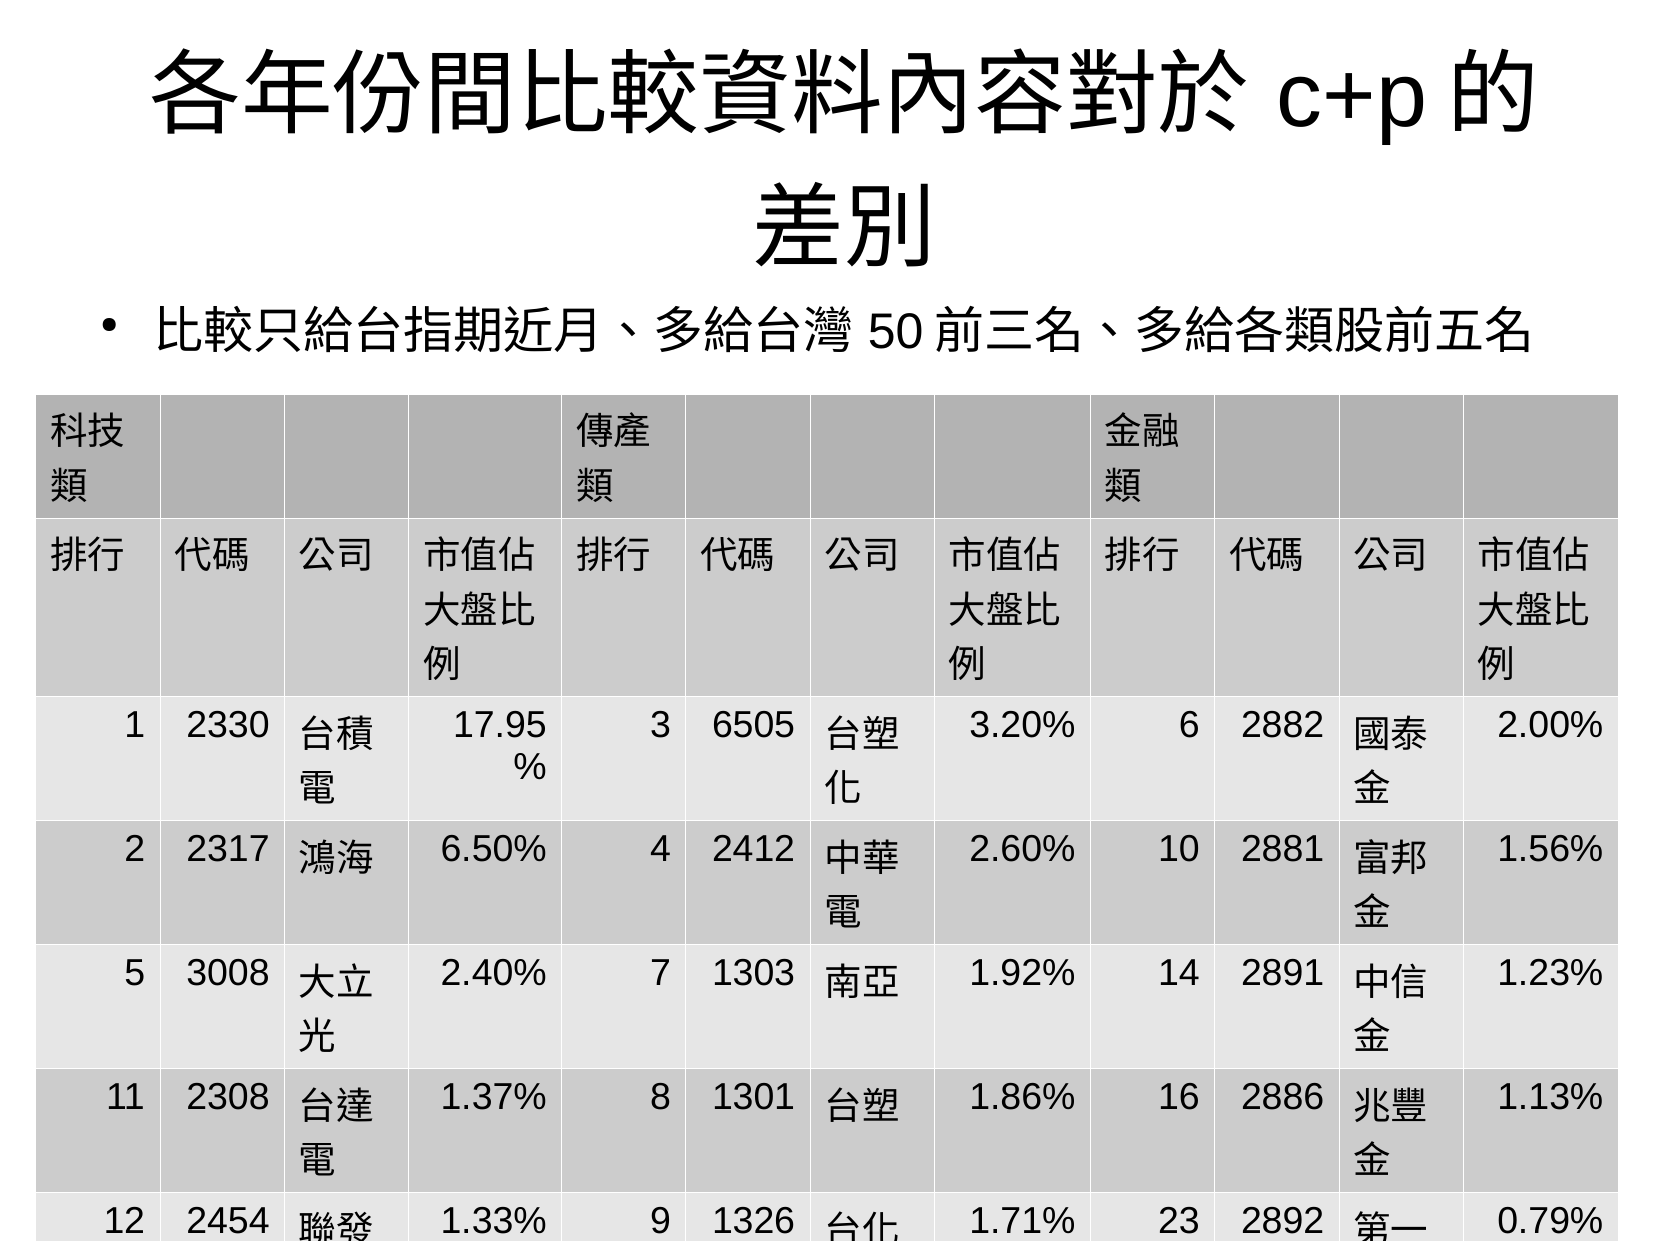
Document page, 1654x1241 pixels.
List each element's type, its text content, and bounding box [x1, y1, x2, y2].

table_header [409, 395, 561, 518]
table_cell 1 [36, 697, 160, 820]
table_cell 第一金 [1340, 1193, 1463, 1241]
table_cell 1.33% [409, 1193, 561, 1241]
table_cell 公司 [285, 519, 408, 696]
table_cell 台達電 [285, 1069, 408, 1192]
table_cell 台化 [834, 1233, 852, 1241]
table_cell 2454 [161, 1193, 284, 1241]
table_cell 2.60% [935, 821, 1090, 944]
table_cell 3.20% [935, 697, 1090, 820]
table_cell 1.23% [1464, 945, 1618, 1068]
table_cell 公司 [811, 519, 934, 696]
table_cell 1301 [686, 1069, 810, 1192]
table_header [285, 395, 408, 518]
table_cell 大立光 [285, 945, 408, 1068]
table_cell 0.79% [1464, 1193, 1618, 1241]
table_cell 6.50% [409, 821, 561, 944]
table_header [1340, 395, 1463, 518]
table_cell 2.00% [1464, 697, 1618, 820]
table_cell 台化 [811, 1193, 934, 1241]
table_cell 1.71% [935, 1193, 1090, 1241]
table_cell 1.86% [935, 1069, 1090, 1192]
table_header 傳產類 [562, 395, 685, 518]
table_cell 2886 [1215, 1069, 1339, 1192]
table_cell 兆豐金 [1340, 1069, 1463, 1192]
table_cell 台積電 [285, 697, 408, 820]
table_header [935, 395, 1090, 518]
table_cell 16 [1091, 1069, 1214, 1192]
table_cell 11 [36, 1069, 160, 1192]
table_cell 6 [1091, 697, 1214, 820]
table_cell 排行 [562, 519, 685, 696]
table_cell 台塑化 [811, 697, 934, 820]
list 比較只給台指期近月、多給台灣50前三名、多給各類股前五名 [82, 290, 1571, 394]
table_header 金融類 [1091, 395, 1214, 518]
table_cell 富邦金 [1340, 821, 1463, 944]
table_cell 4 [562, 821, 685, 944]
table_cell 2412 [686, 821, 810, 944]
table_header [161, 395, 284, 518]
table_cell 南亞 [811, 945, 934, 1068]
table_cell 2330 [161, 697, 284, 820]
title 各年份間比較資料內容對於c+p的差別 [82, 45, 1571, 261]
table_cell 鴻海 [285, 821, 408, 944]
table_cell 2 [36, 821, 160, 944]
table_cell 1326 [686, 1193, 810, 1241]
table_cell 排行 [36, 519, 160, 696]
table_cell 代碼 [161, 519, 284, 696]
table_cell 10 [1091, 821, 1214, 944]
table_header [811, 395, 934, 518]
table_cell 中信金 [1340, 945, 1463, 1068]
table_cell 聯發科 [285, 1193, 408, 1241]
table_cell 17.95% [409, 697, 561, 820]
table_cell 3008 [161, 945, 284, 1068]
table_header 科技類 [36, 395, 160, 518]
table_cell 6505 [686, 697, 810, 820]
table_cell 8 [562, 1069, 685, 1192]
table_cell 2882 [1215, 697, 1339, 820]
table_header [686, 395, 810, 518]
table_cell 台塑 [811, 1069, 934, 1192]
table_cell 2892 [1215, 1193, 1339, 1241]
table_cell 公司 [1340, 519, 1463, 696]
table_cell 1.37% [409, 1069, 561, 1192]
table_cell 2.40% [409, 945, 561, 1068]
table_cell 市值佔大盤比例 [935, 519, 1090, 696]
table_header [1464, 395, 1618, 518]
table_cell 9 [562, 1193, 685, 1241]
table_cell 14 [1091, 945, 1214, 1068]
table_header [1215, 395, 1339, 518]
table_cell 12 [36, 1193, 160, 1241]
table_cell 1.13% [1464, 1069, 1618, 1192]
table_cell 中華電 [811, 821, 934, 944]
table_cell 代碼 [1215, 519, 1339, 696]
table_cell 2308 [161, 1069, 284, 1192]
table_cell 市值佔大盤比例 [1464, 519, 1618, 696]
table_cell 23 [1091, 1193, 1214, 1241]
table_cell 1303 [686, 945, 810, 1068]
table_cell 1.92% [935, 945, 1090, 1068]
table_cell 5 [36, 945, 160, 1068]
table_cell 3 [562, 697, 685, 820]
table_cell 1.56% [1464, 821, 1618, 944]
table_cell 國泰金 [1340, 697, 1463, 820]
table_cell 代碼 [686, 519, 810, 696]
table_cell 2891 [1215, 945, 1339, 1068]
table_cell 7 [562, 945, 685, 1068]
table_cell 2317 [161, 821, 284, 944]
table_cell 排行 [1091, 519, 1214, 696]
table_cell 市值佔大盤比例 [409, 519, 561, 696]
table_cell 2881 [1215, 821, 1339, 944]
